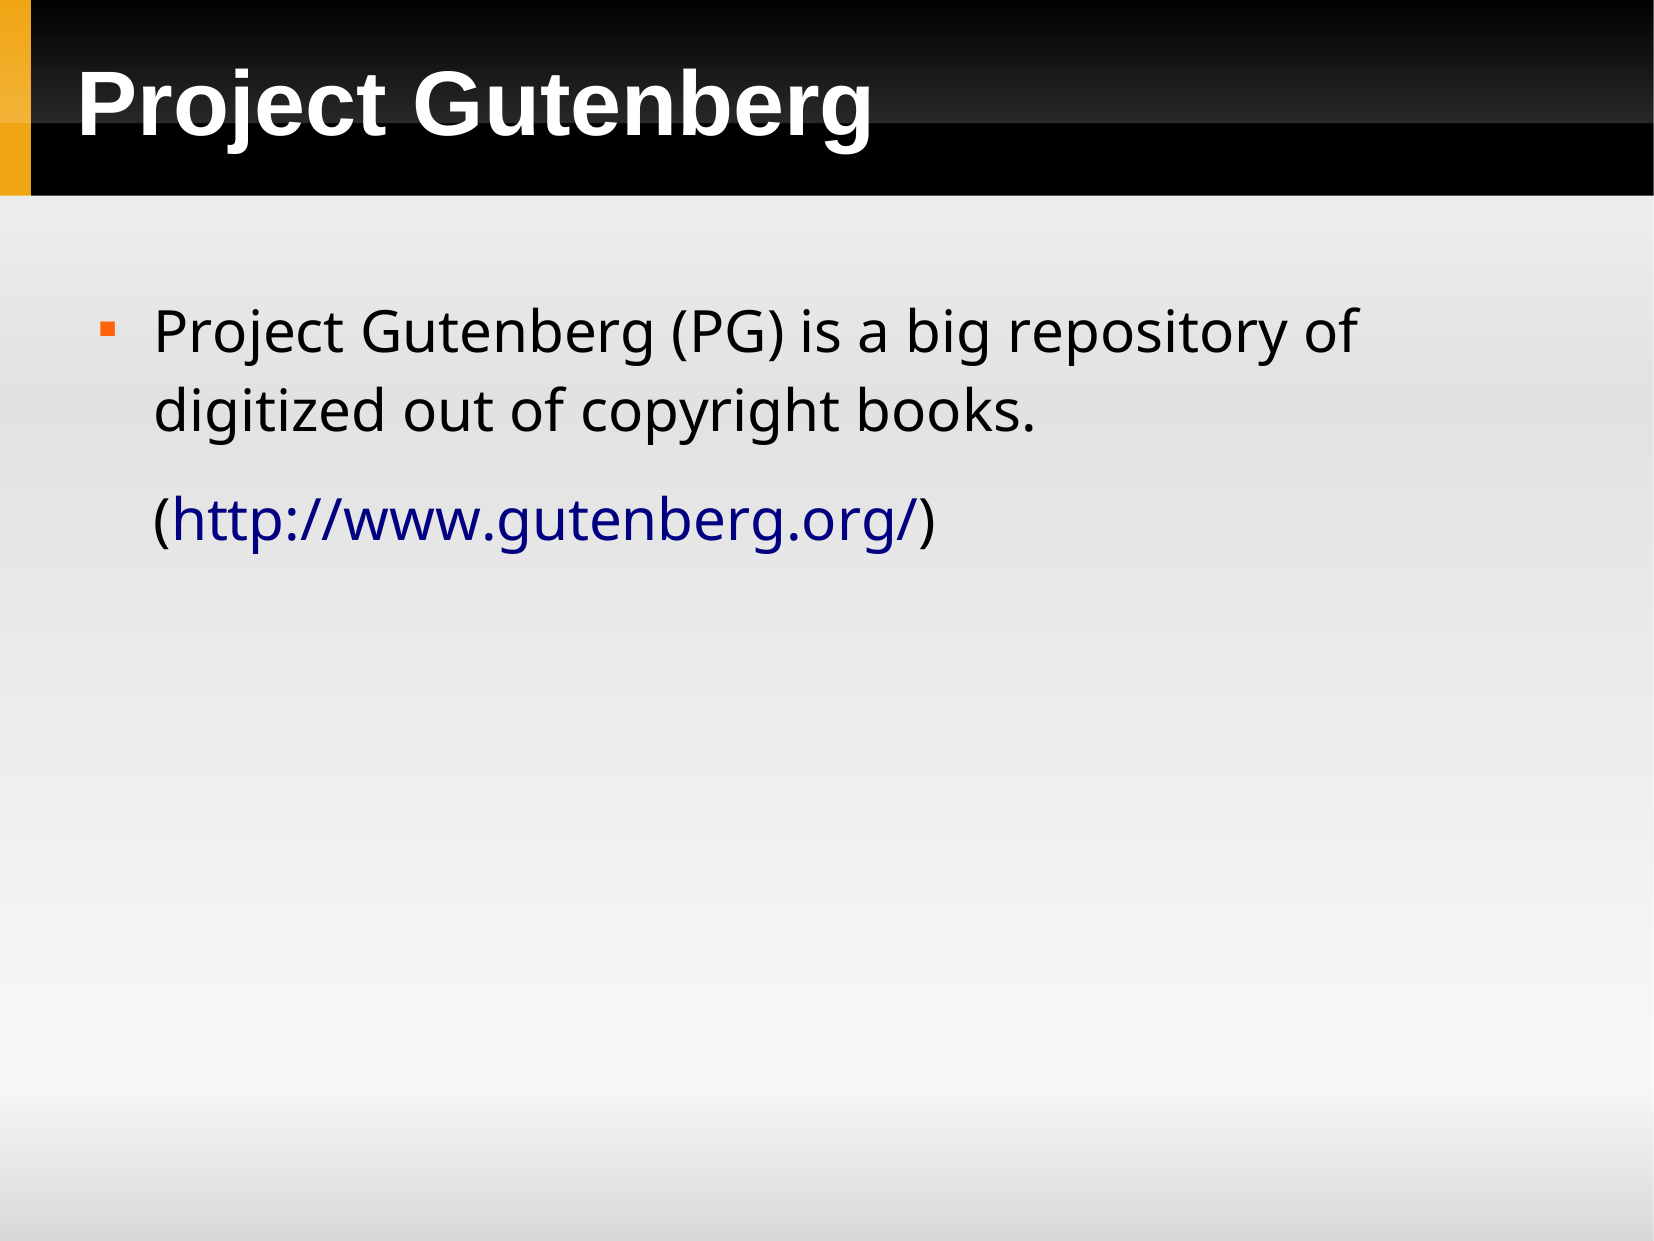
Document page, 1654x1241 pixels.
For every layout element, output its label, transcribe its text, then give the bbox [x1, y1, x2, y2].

list Project Gutenberg (PG) is a big repository of digitized out of copyright books. (http://www.gutenberg.org/) [82, 290, 1571, 1094]
title Project Gutenberg [76, 7, 1565, 200]
picture [0, 0, 1654, 1241]
